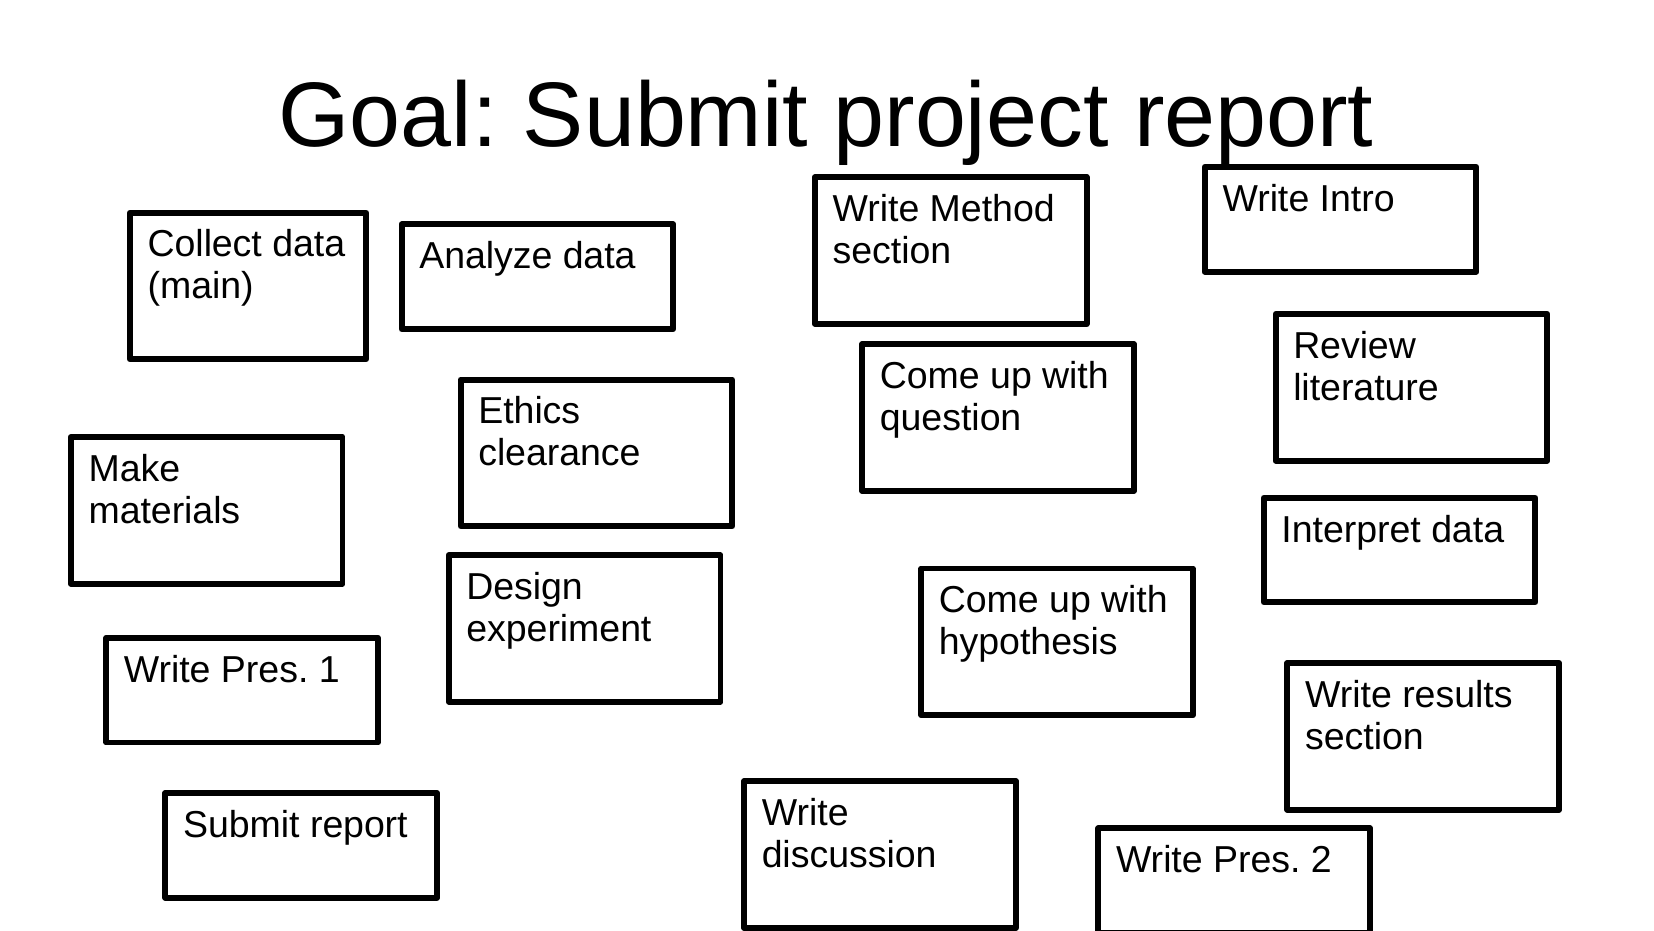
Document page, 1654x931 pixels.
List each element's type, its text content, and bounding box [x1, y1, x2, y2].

text_box Write Pres. 1 [106, 637, 378, 743]
text_box Write results section [1287, 663, 1560, 810]
title Goal: Submit project report [82, 37, 1571, 193]
text_box Submit report [165, 792, 438, 898]
text_box Write discussion [744, 781, 1016, 928]
text_box Make materials [70, 437, 343, 584]
text_box Write Method section [814, 177, 1087, 324]
text_box Write Pres. 2 [1098, 828, 1371, 931]
text_box Interpret data [1263, 497, 1536, 603]
text_box Write Intro [1204, 166, 1477, 272]
text_box Come up with question [862, 344, 1134, 491]
text_box Ethics clearance [460, 379, 733, 527]
text_box Design experiment [448, 555, 721, 702]
text_box Analyze data [401, 224, 674, 330]
text_box Review literature [1275, 313, 1548, 461]
text_box Come up with hypothesis [921, 568, 1193, 716]
text_box Collect data (main) [129, 212, 367, 360]
